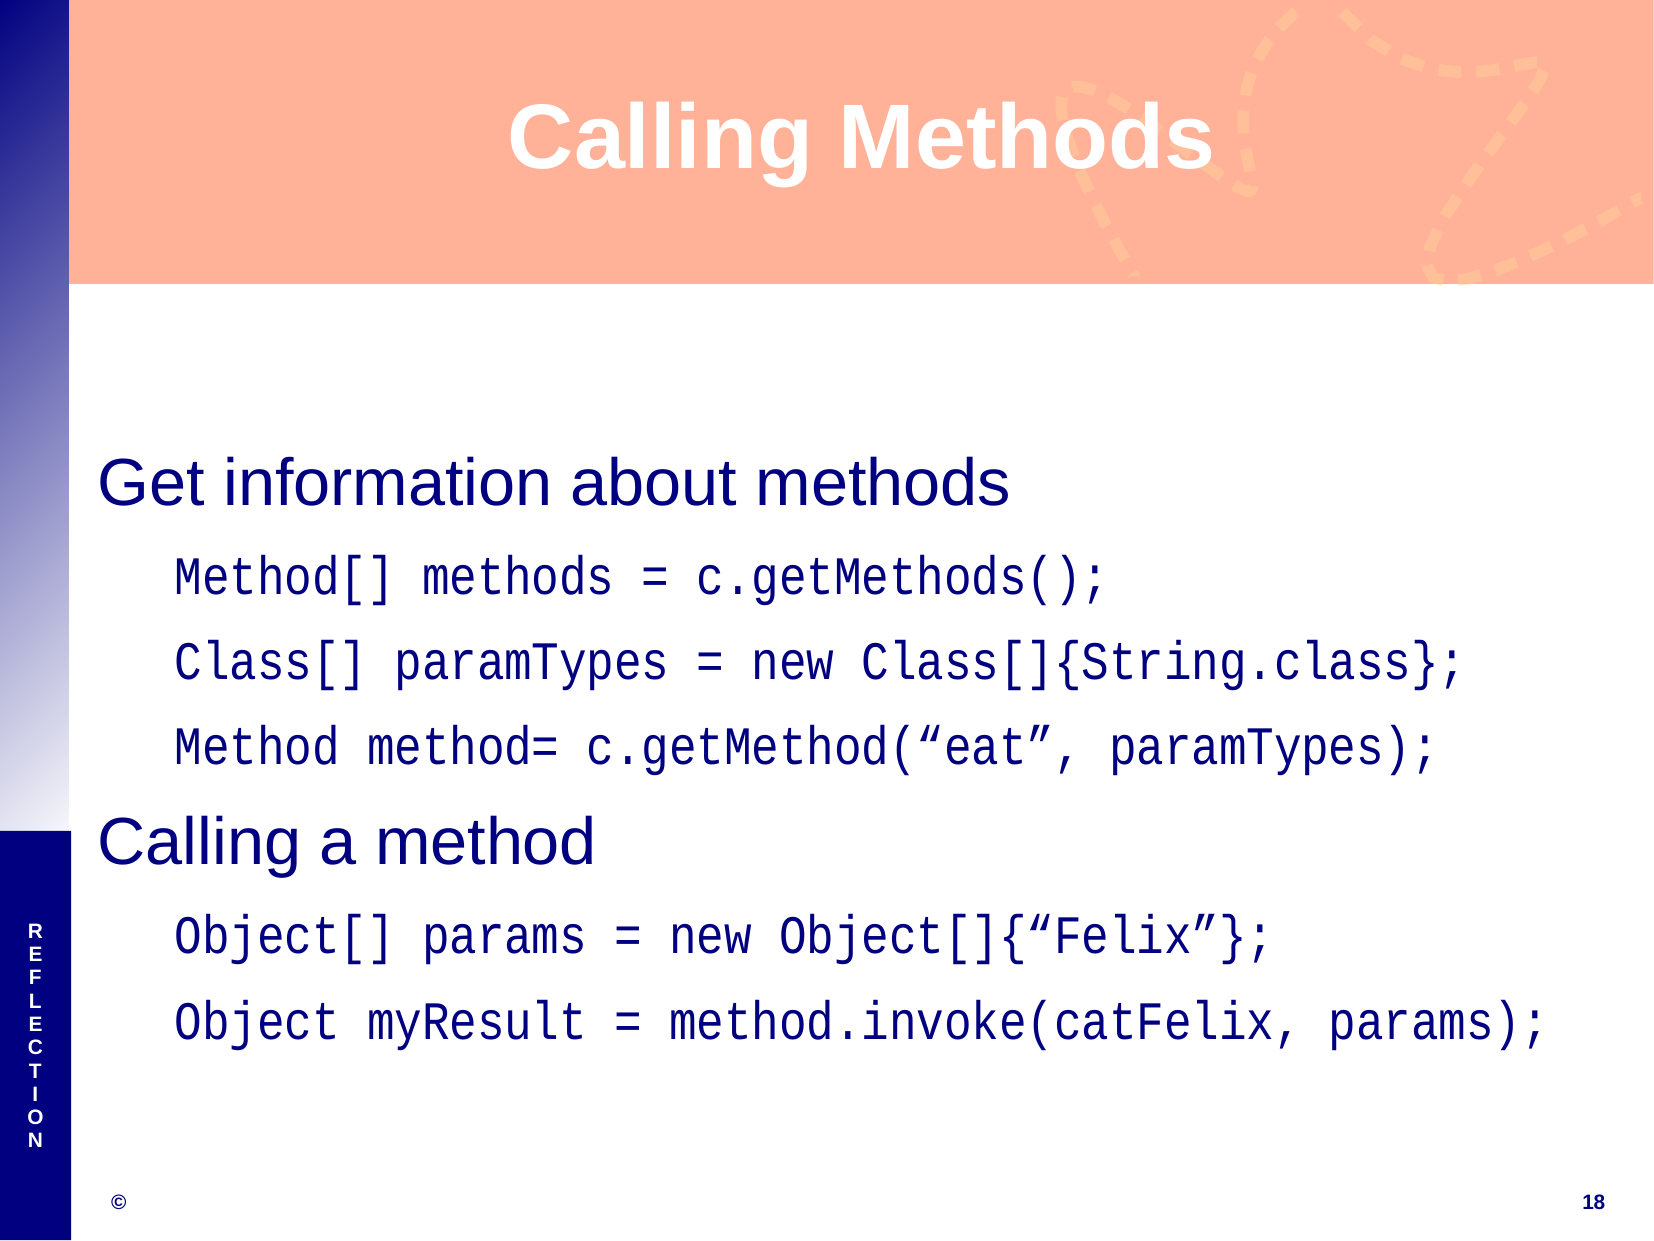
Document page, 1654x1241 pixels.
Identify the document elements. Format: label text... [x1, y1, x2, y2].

title Calling Methods [70, 33, 1654, 241]
text_box R E F L E C T I O N [0, 830, 71, 1241]
list Get information about methods Method[] methods = c.getMethods(); Class[] paramTypes = new Class[]{String.class}; Method method= c.getMethod(“eat”, paramTypes); Calling a method Object[] params = new Object[]{“Felix”}; Object myResult = method.invoke(catFelix, params); [103, 445, 1621, 1056]
